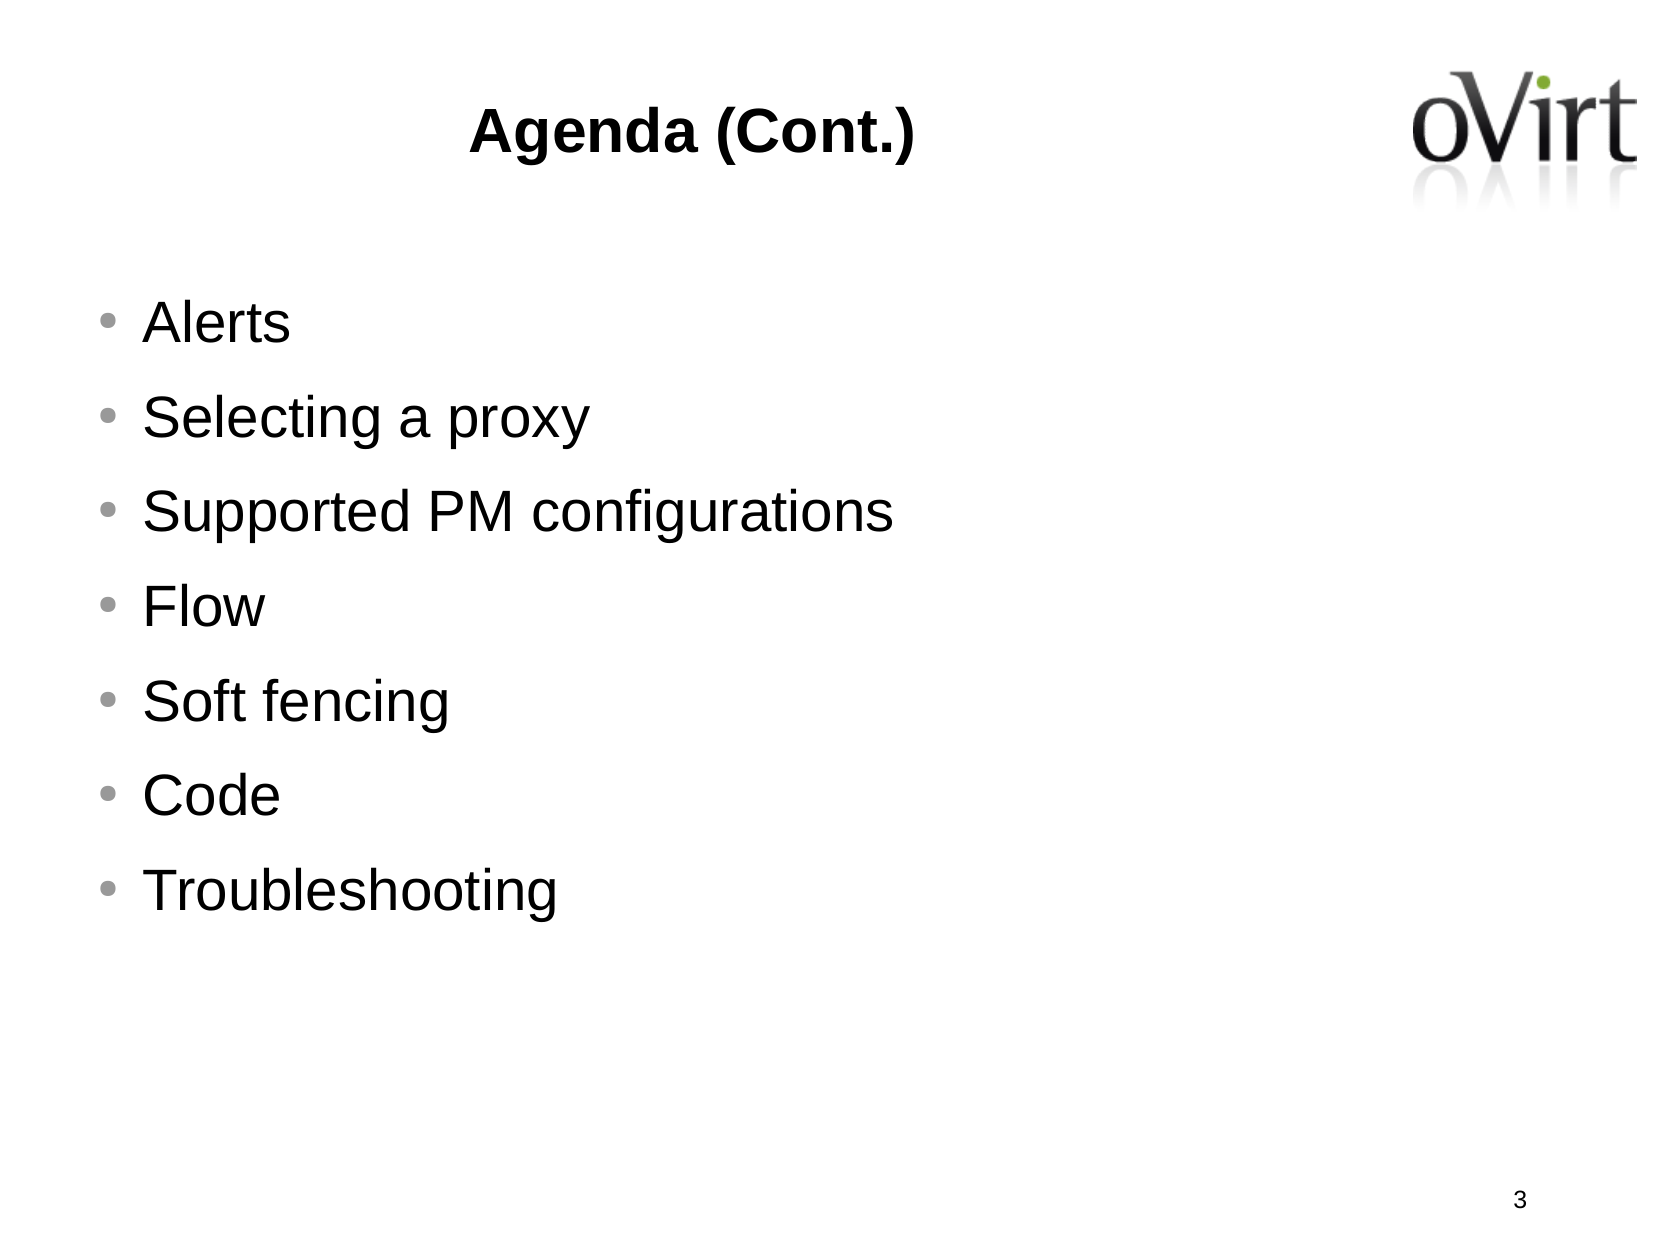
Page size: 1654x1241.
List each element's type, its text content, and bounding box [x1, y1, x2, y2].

title Agenda (Cont.) [82, 37, 1303, 226]
list Alerts Selecting a proxy Supported PM configurations Flow Soft fencing Code Troubleshooting [82, 290, 1571, 995]
picture [1413, 63, 1637, 212]
